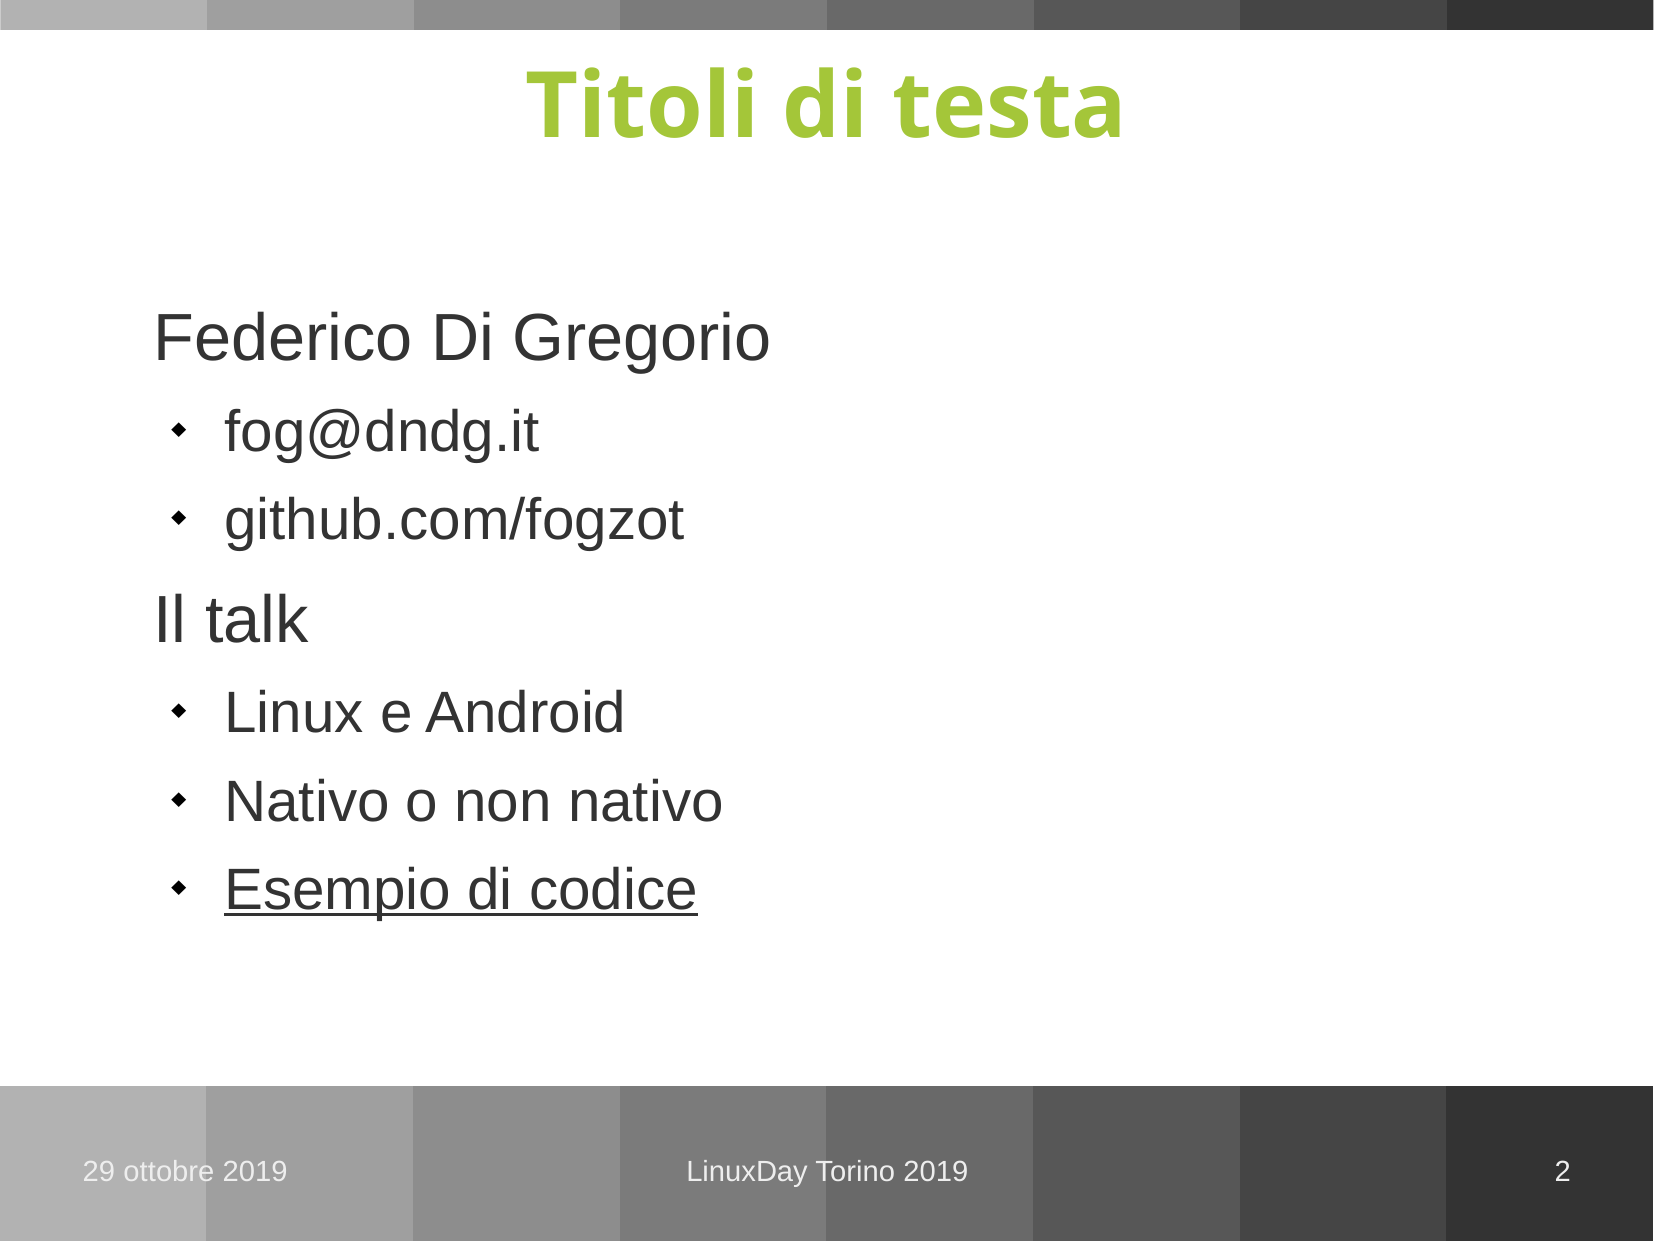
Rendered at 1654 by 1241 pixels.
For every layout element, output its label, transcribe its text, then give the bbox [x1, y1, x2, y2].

title Titoli di testa [82, 49, 1571, 155]
list Federico Di Gregorio fog@dndg.it github.com/fogzot Il talk Linux e Android Nativo o non nativo Esempio di codice [82, 300, 1571, 1010]
